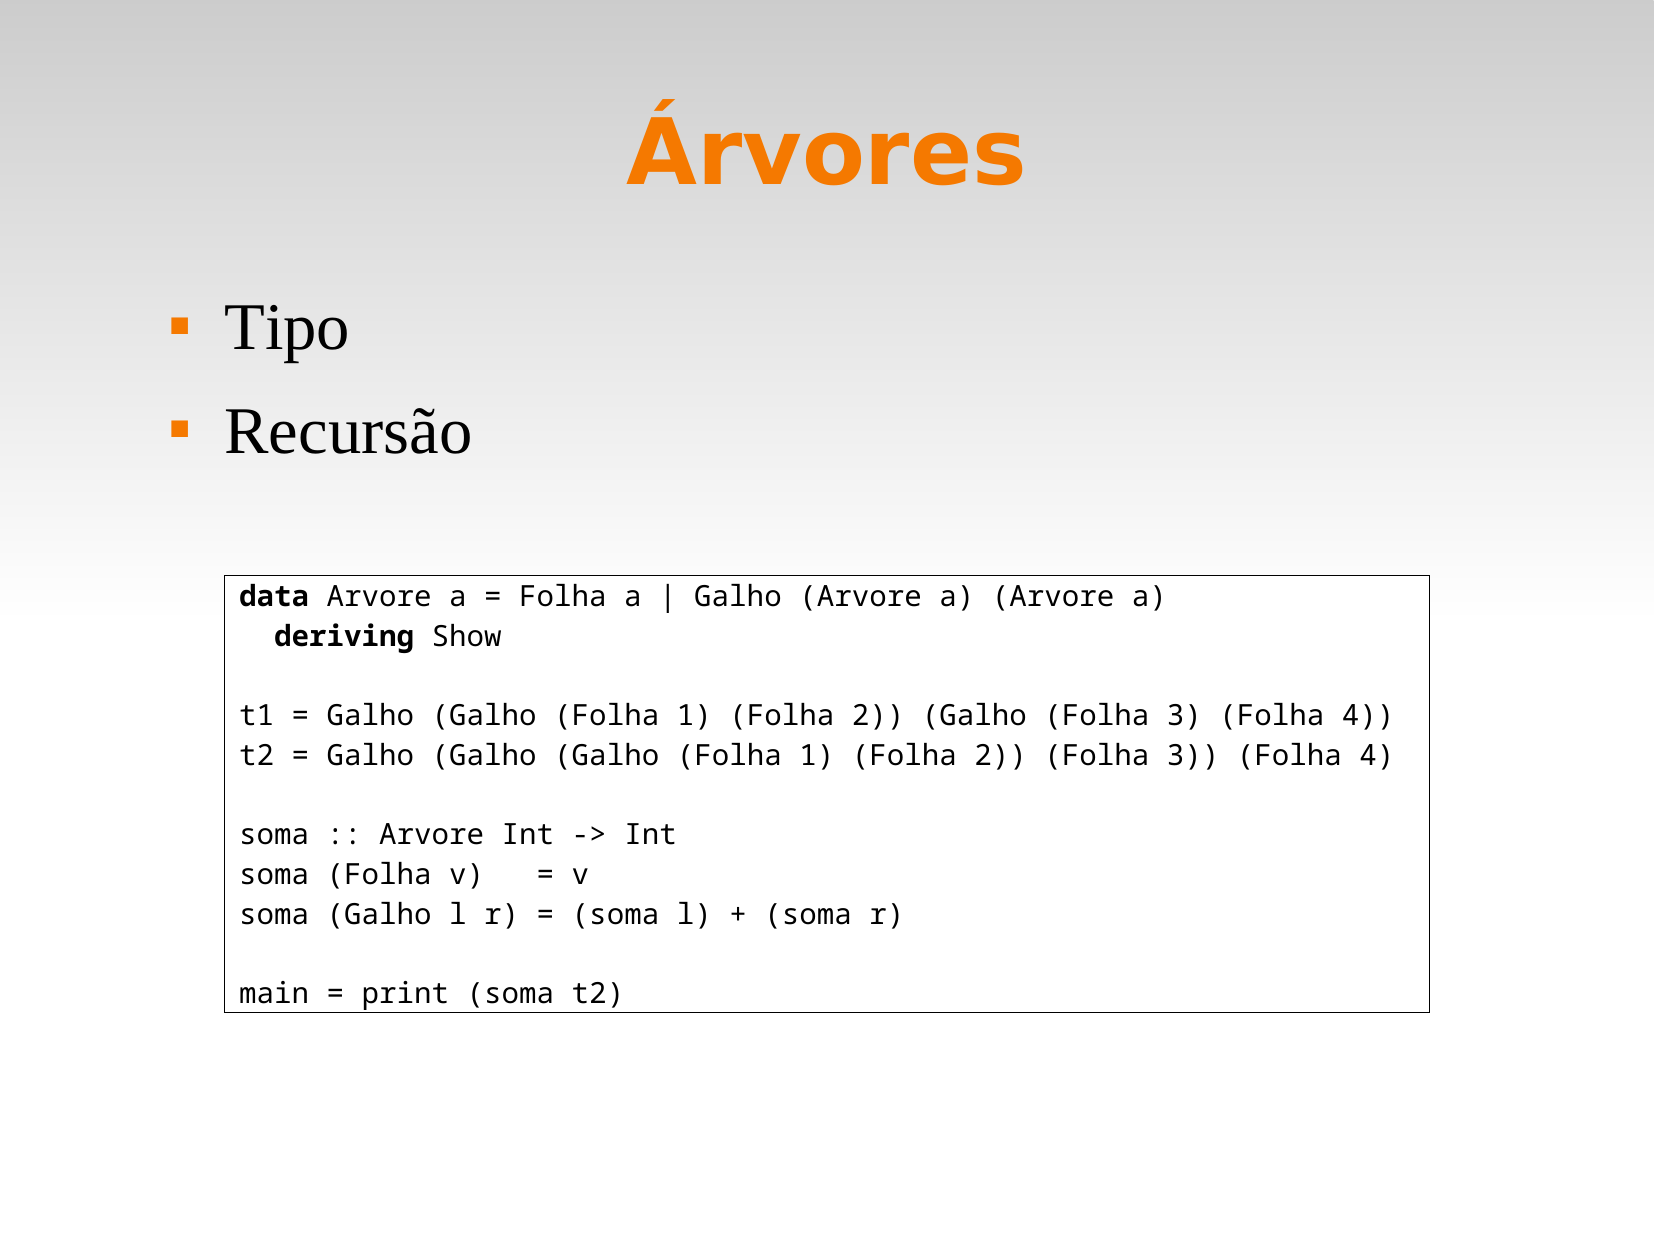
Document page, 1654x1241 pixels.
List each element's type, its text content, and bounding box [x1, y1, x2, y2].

text_box data Arvore a = Folha a | Galho (Arvore a) (Arvore a) deriving Show t1 = Galho (Galho (Folha 1) (Folha 2)) (Galho (Folha 3) (Folha 4)) t2 = Galho (Galho (Galho (Folha 1) (Folha 2)) (Folha 3)) (Folha 4) soma :: Arvore Int -> Int soma (Folha v) = v soma (Galho l r) = (soma l) + (soma r) main = print (soma t2) [224, 582, 1430, 1005]
list Tipo Recursão [82, 290, 1571, 1109]
title Árvores [82, 49, 1571, 257]
